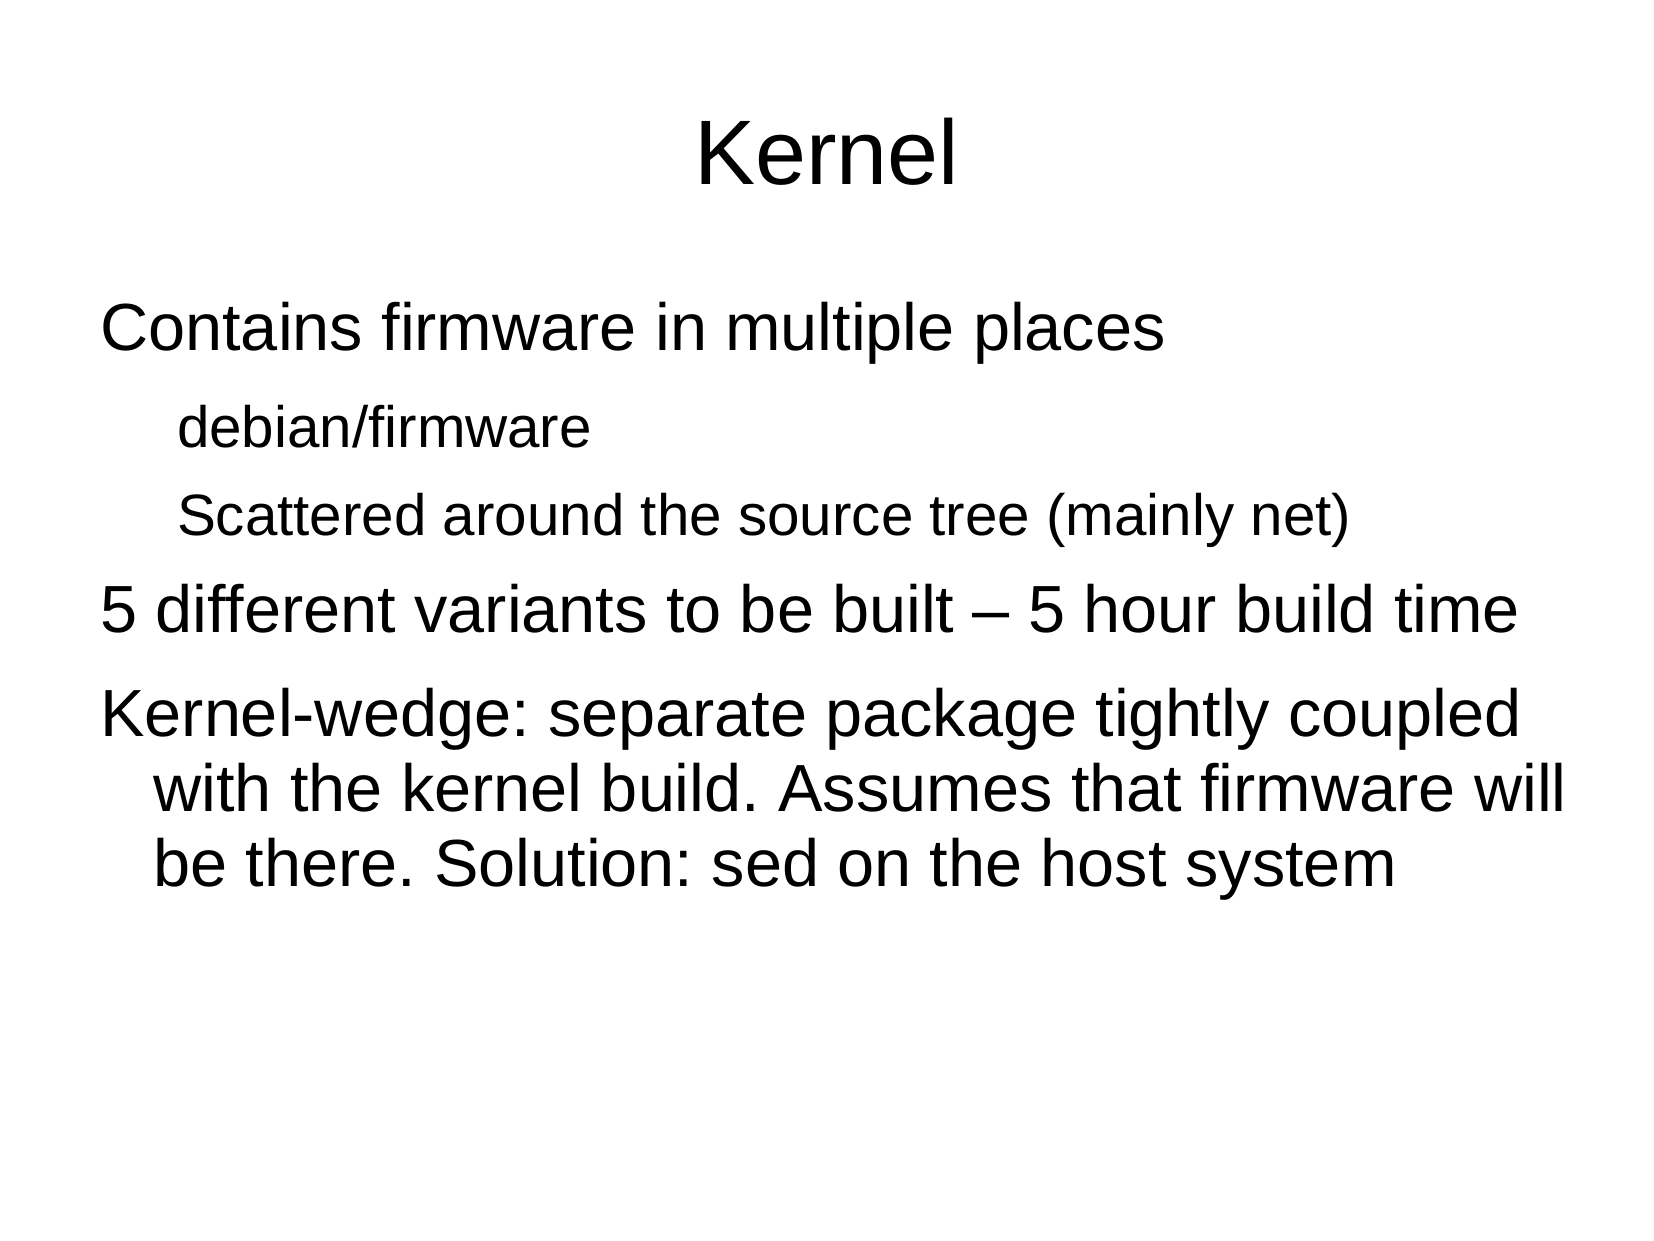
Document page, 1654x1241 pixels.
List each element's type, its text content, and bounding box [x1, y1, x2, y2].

title Kernel [82, 49, 1571, 257]
list Contains firmware in multiple places debian/firmware Scattered around the source tree (mainly net) 5 different variants to be built – 5 hour build time Kernel-wedge: separate package tightly coupled with the kernel build. Assumes that firmware will be there. Solution: sed on the host system [82, 290, 1571, 1123]
